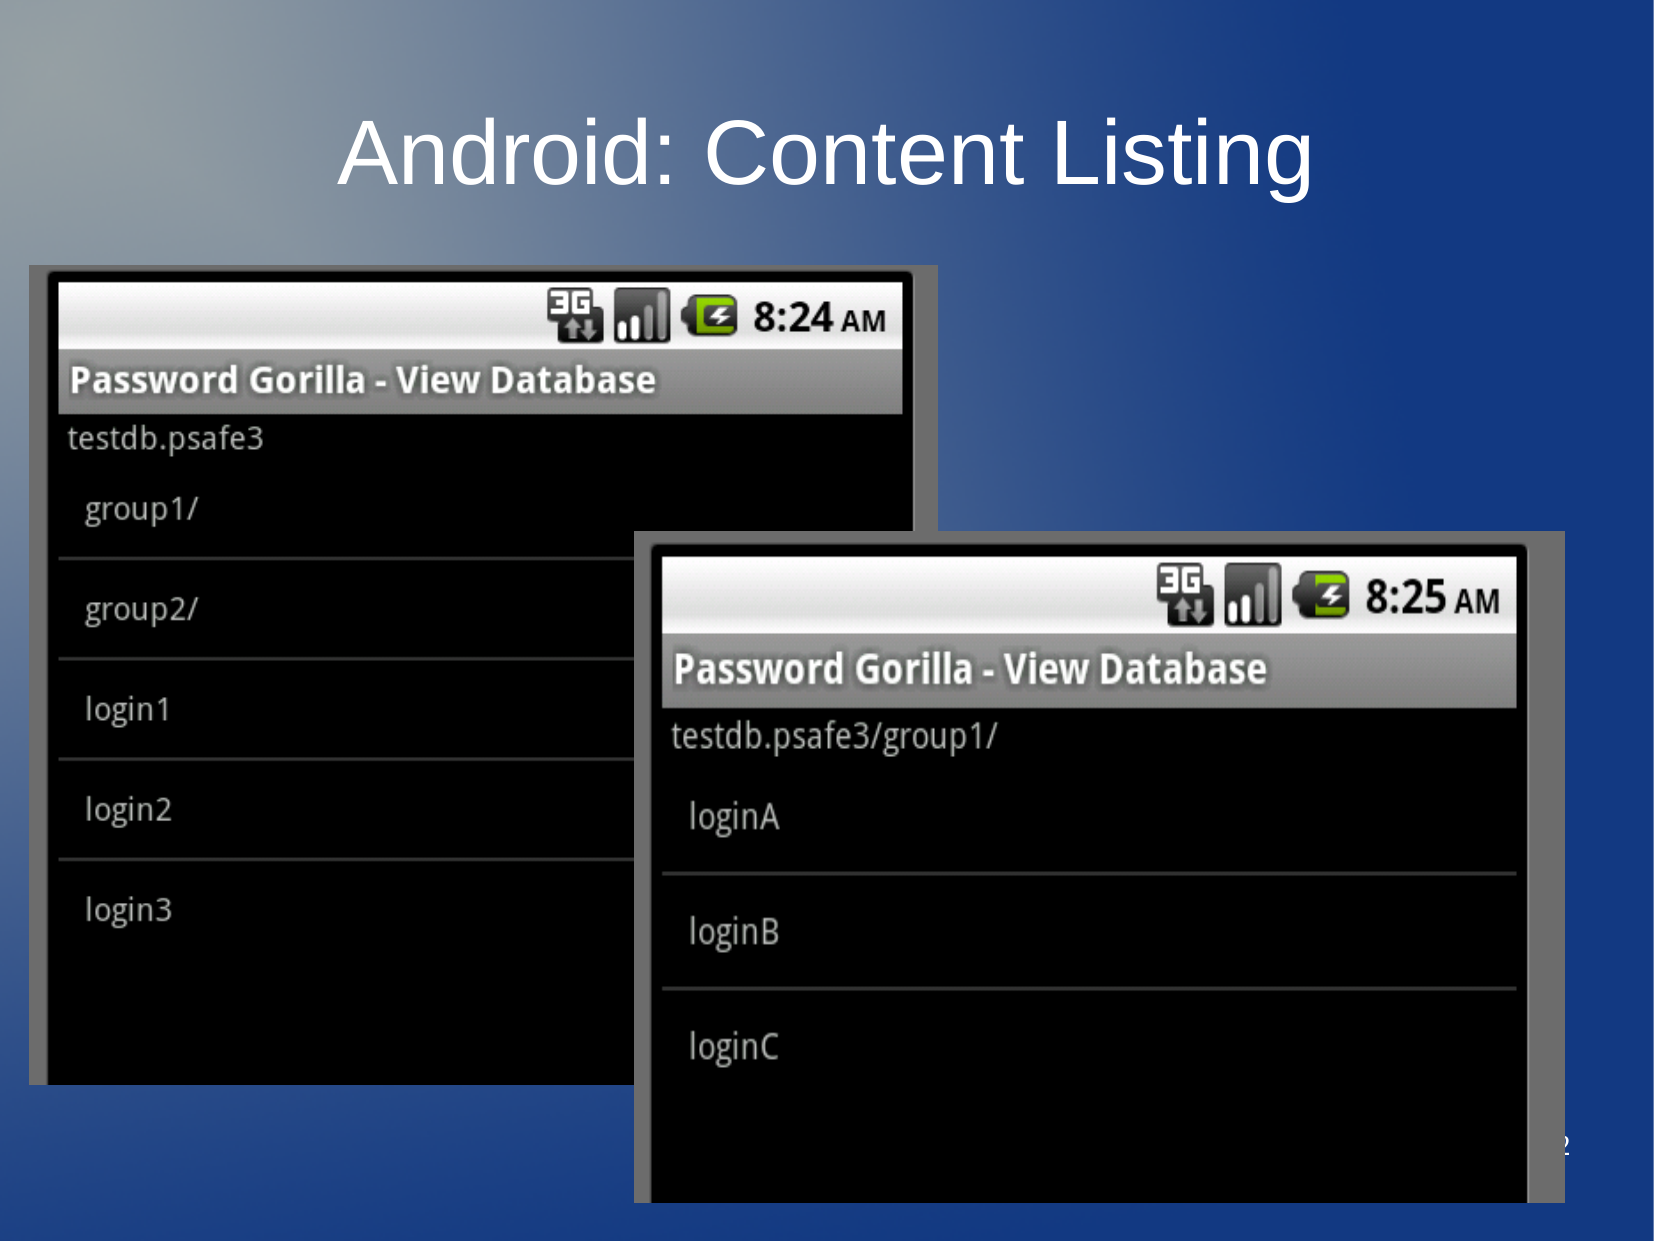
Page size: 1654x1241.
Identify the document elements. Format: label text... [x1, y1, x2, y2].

title Android: Content Listing [82, 49, 1571, 257]
picture [0, 0, 1654, 1241]
